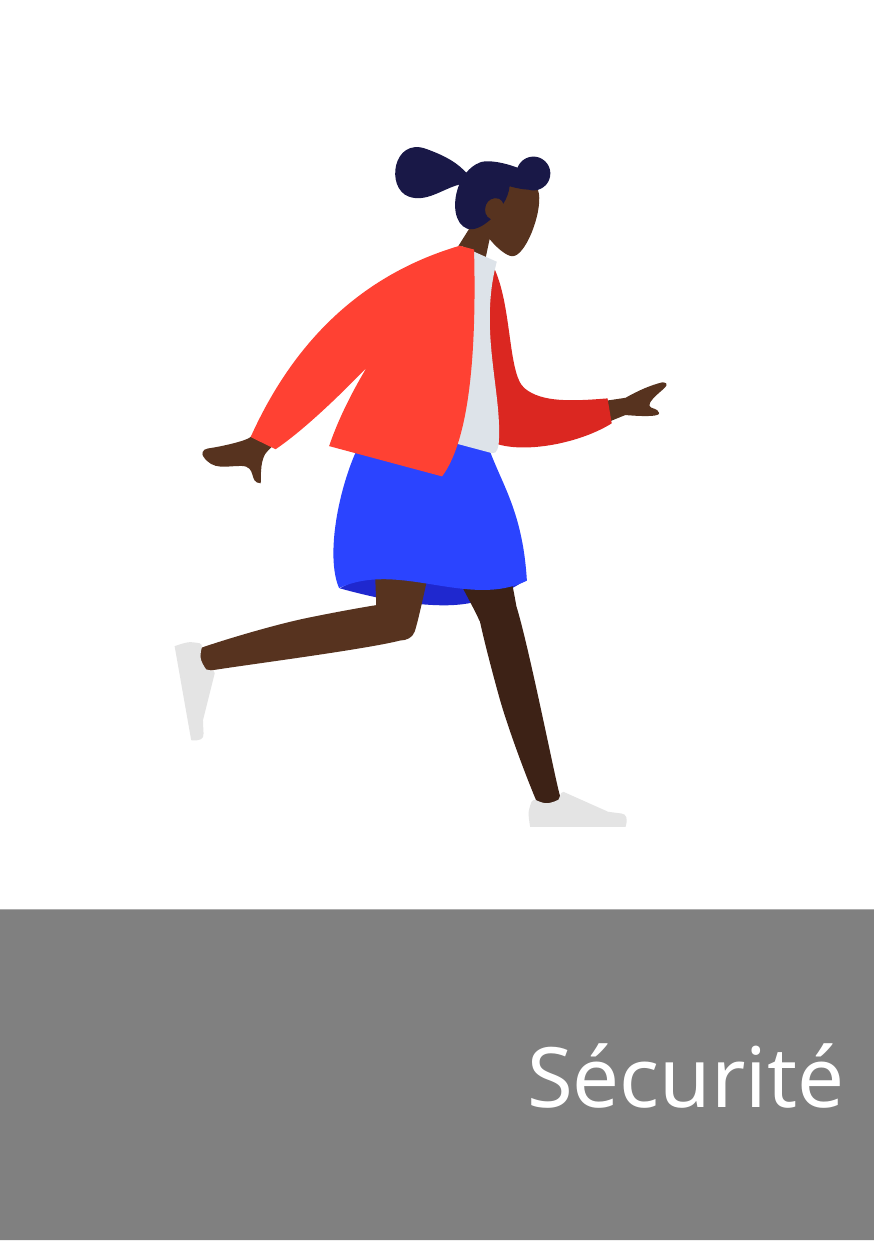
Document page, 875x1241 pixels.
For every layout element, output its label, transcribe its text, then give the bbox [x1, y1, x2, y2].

picture [134, 76, 728, 827]
title Sécurité [29, 933, 845, 1217]
